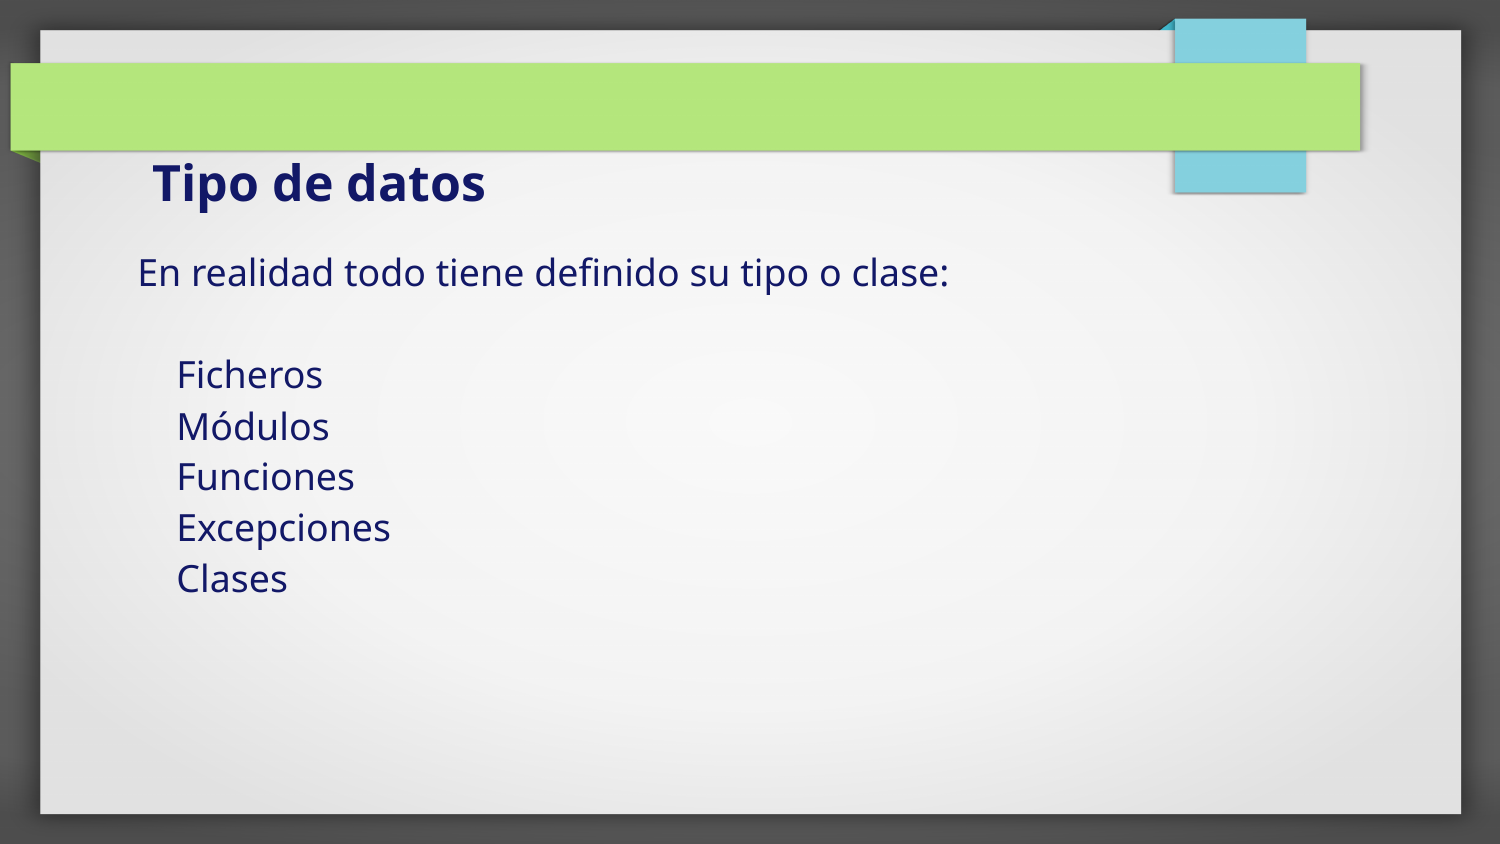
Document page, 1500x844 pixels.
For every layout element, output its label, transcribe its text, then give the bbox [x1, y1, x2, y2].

picture [0, 0, 1500, 844]
title Tipo de datos [137, 146, 1011, 227]
list En realidad todo tiene definido su tipo o clase: Ficheros Módulos Funciones Excepciones Clases [137, 246, 1099, 697]
